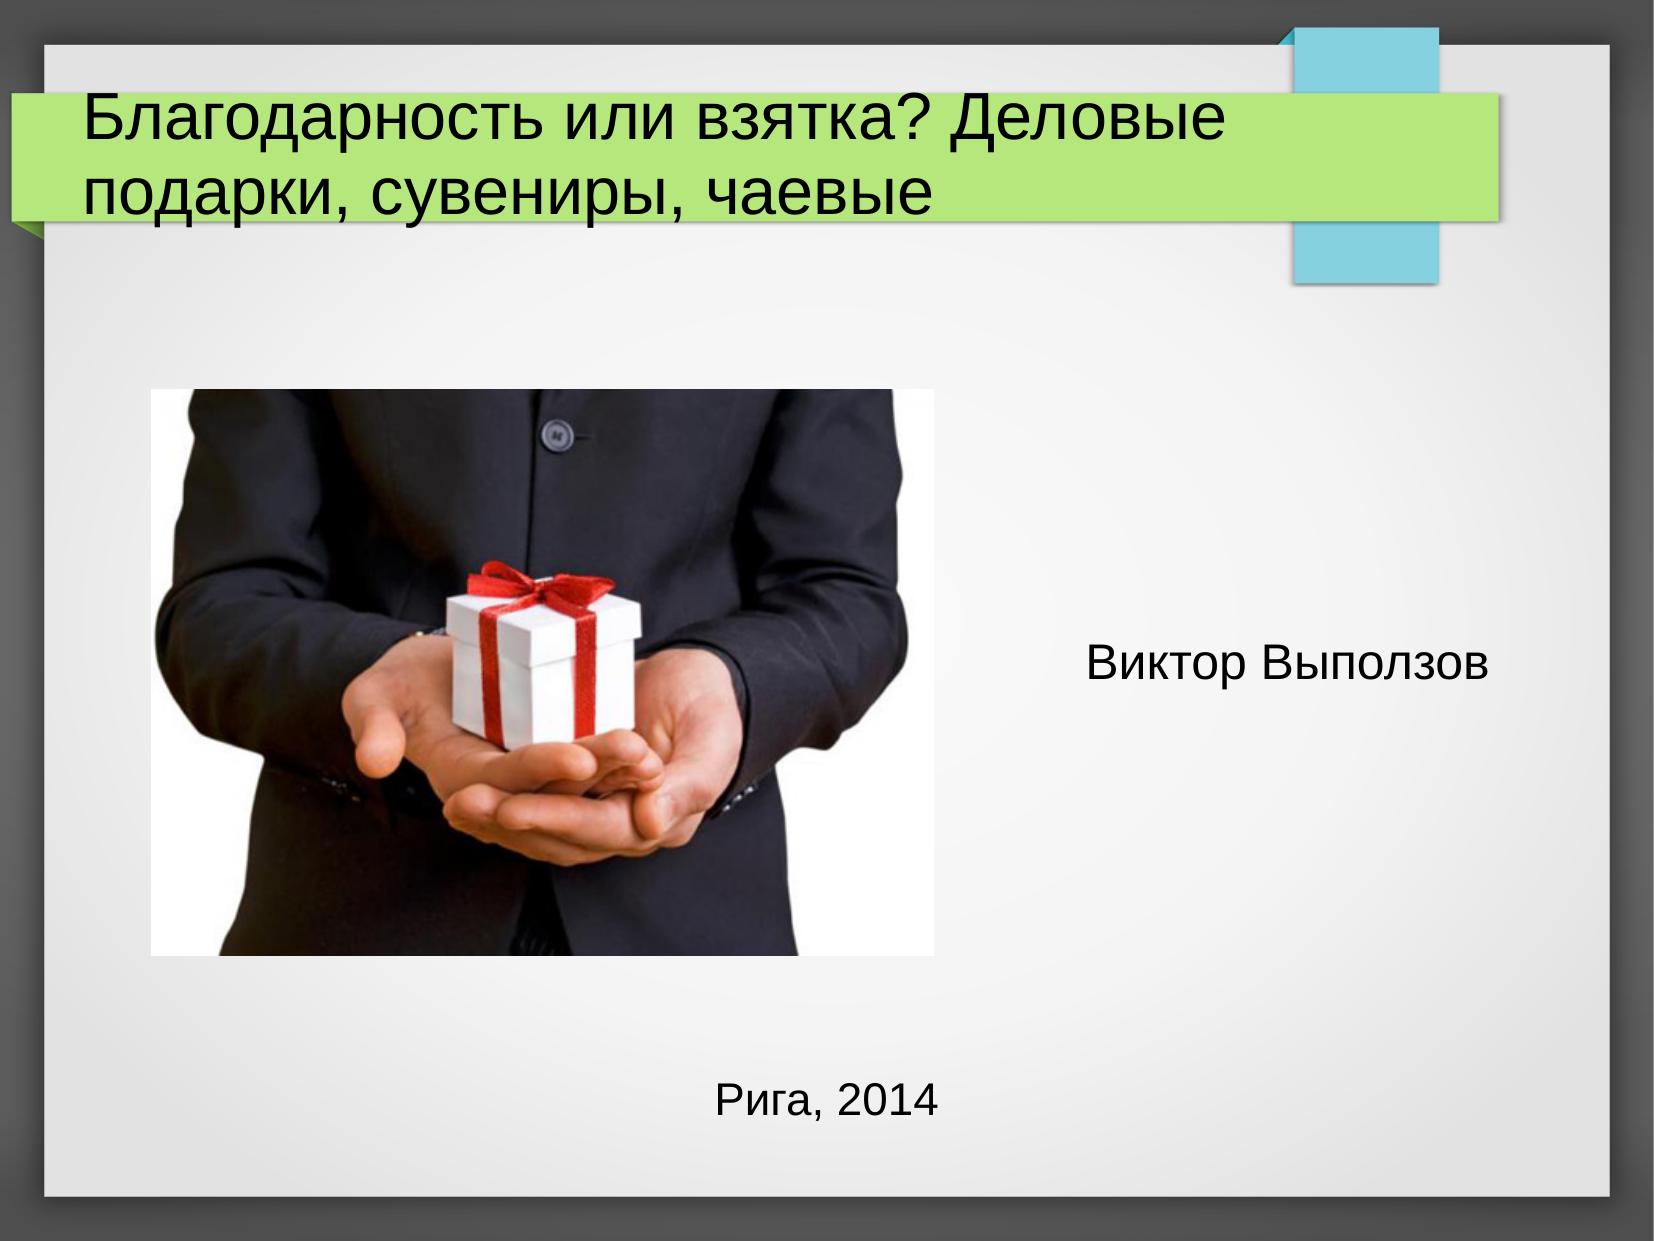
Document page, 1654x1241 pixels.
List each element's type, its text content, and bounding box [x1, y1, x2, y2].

subtitle Виктор Выползов [980, 603, 1595, 721]
title Благодарность или взятка? Деловые подарки, сувениры, чаевые [82, 78, 1264, 229]
text_box Рига, 2014 [47, 1040, 1607, 1158]
picture [0, 0, 1654, 1241]
